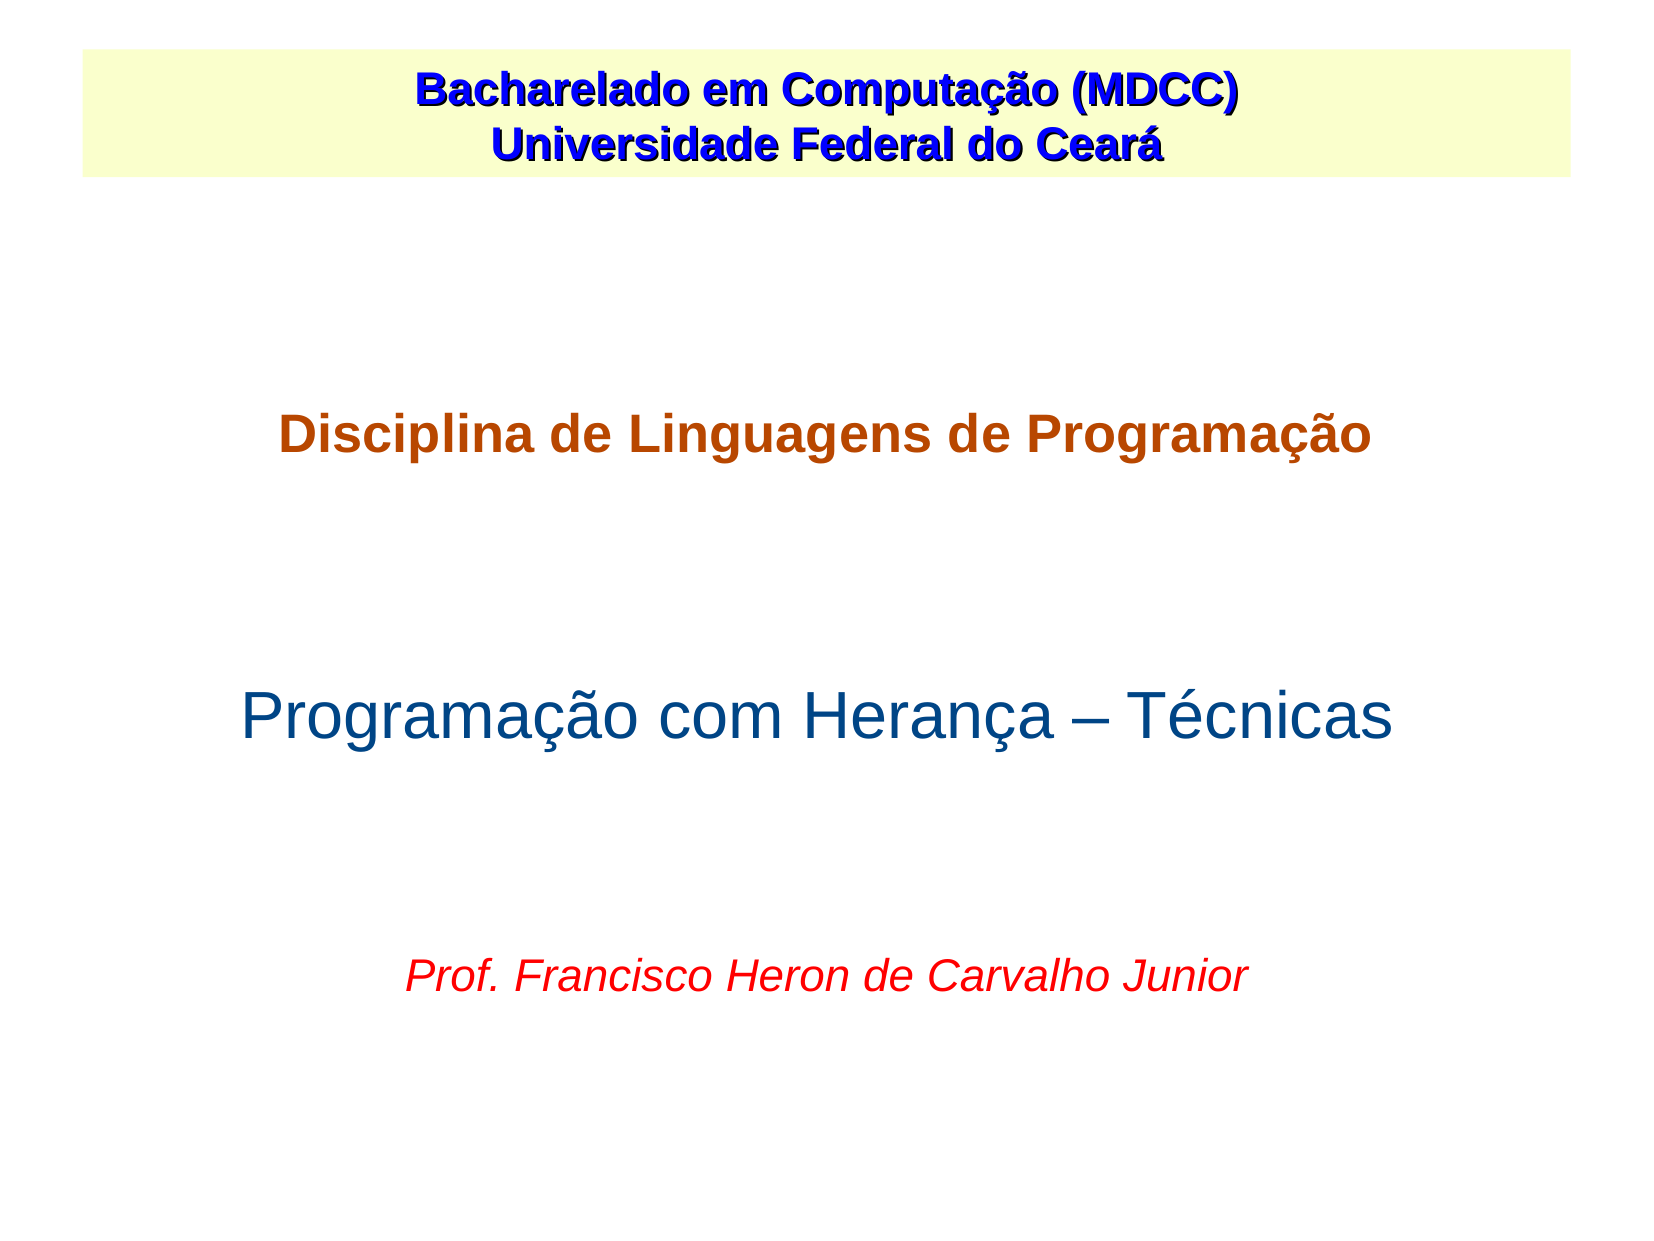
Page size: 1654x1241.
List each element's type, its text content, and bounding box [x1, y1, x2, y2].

title Bacharelado em Computação (MDCC) Universidade Federal do Ceará [82, 49, 1571, 178]
subtitle Disciplina de Linguagens de Programação Programação com Herança – Técnicas Prof. Francisco Heron de Carvalho Junior [82, 290, 1571, 1109]
